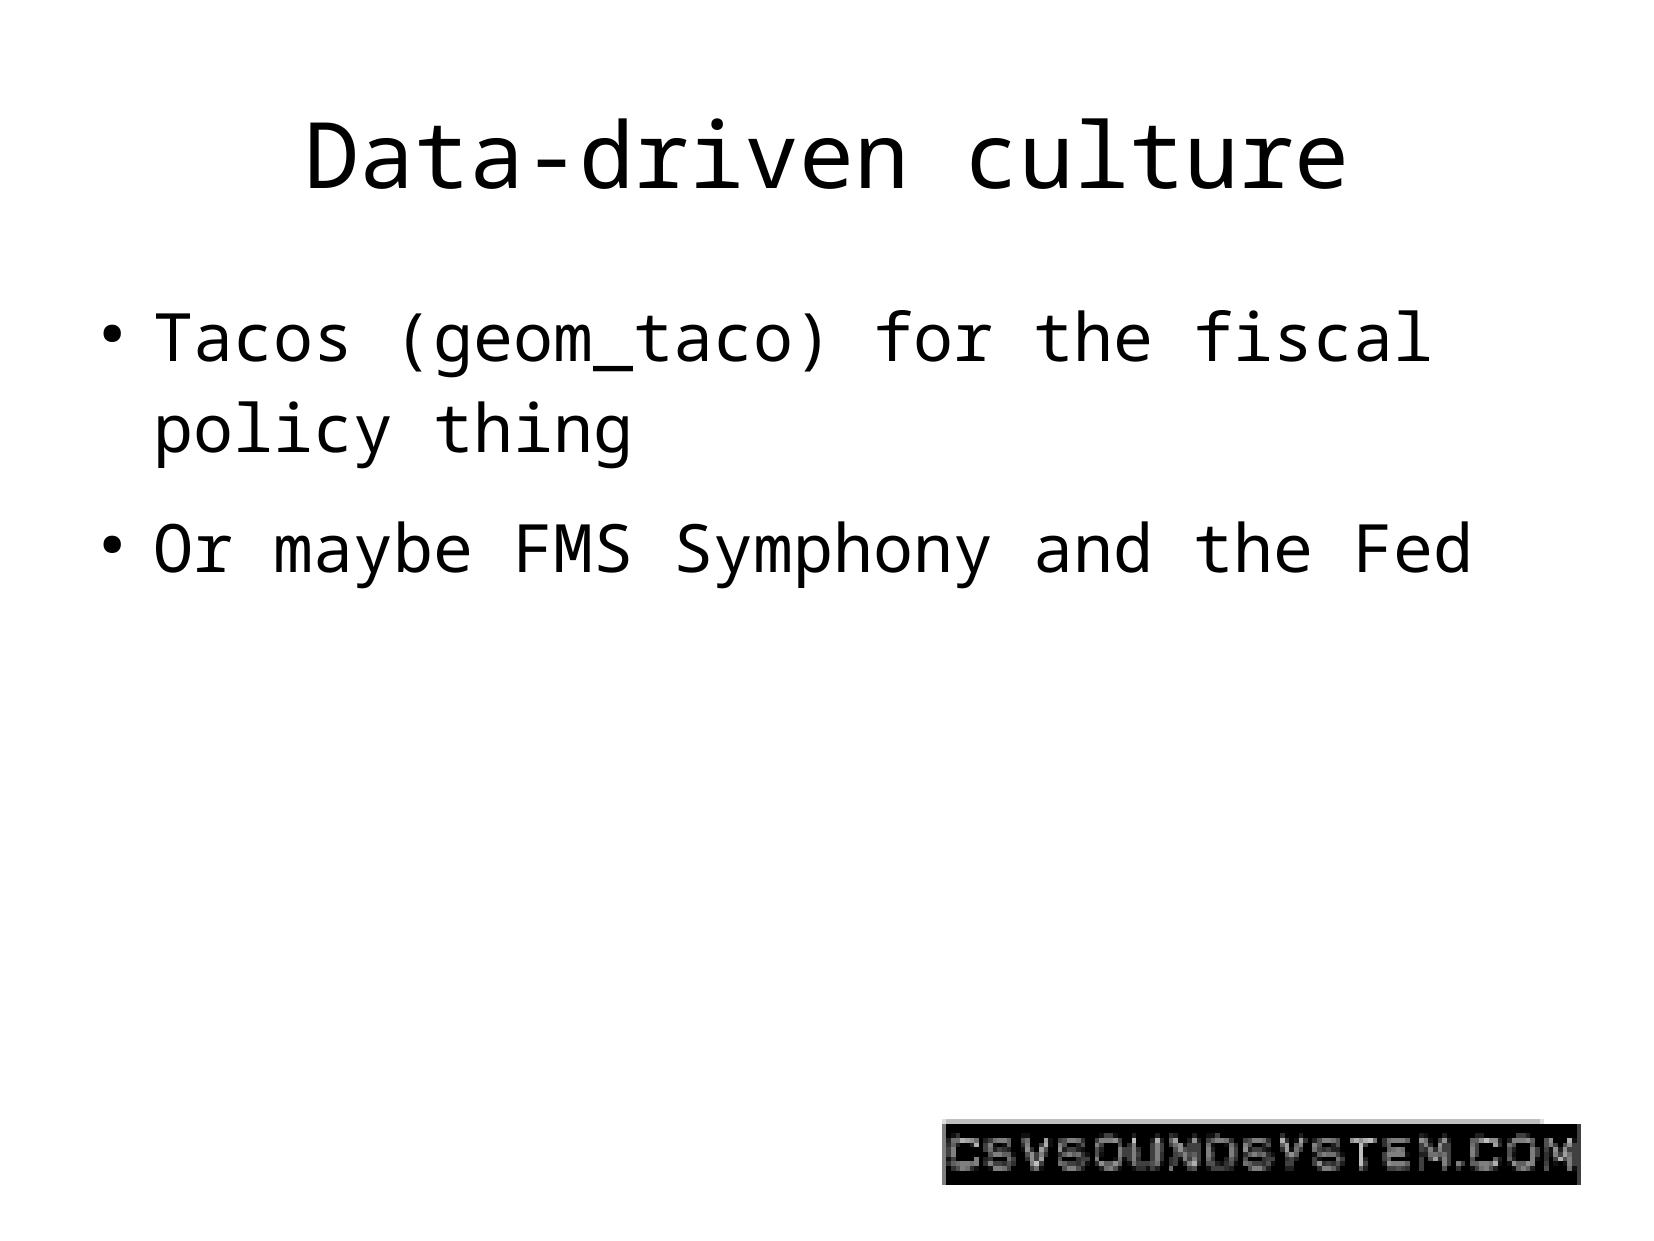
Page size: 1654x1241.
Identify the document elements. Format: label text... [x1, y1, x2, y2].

picture [933, 1064, 1591, 1185]
title Data-driven culture [82, 49, 1571, 257]
list Tacos (geom_taco) for the fiscal policy thing Or maybe FMS Symphony and the Fed [82, 290, 1571, 1010]
